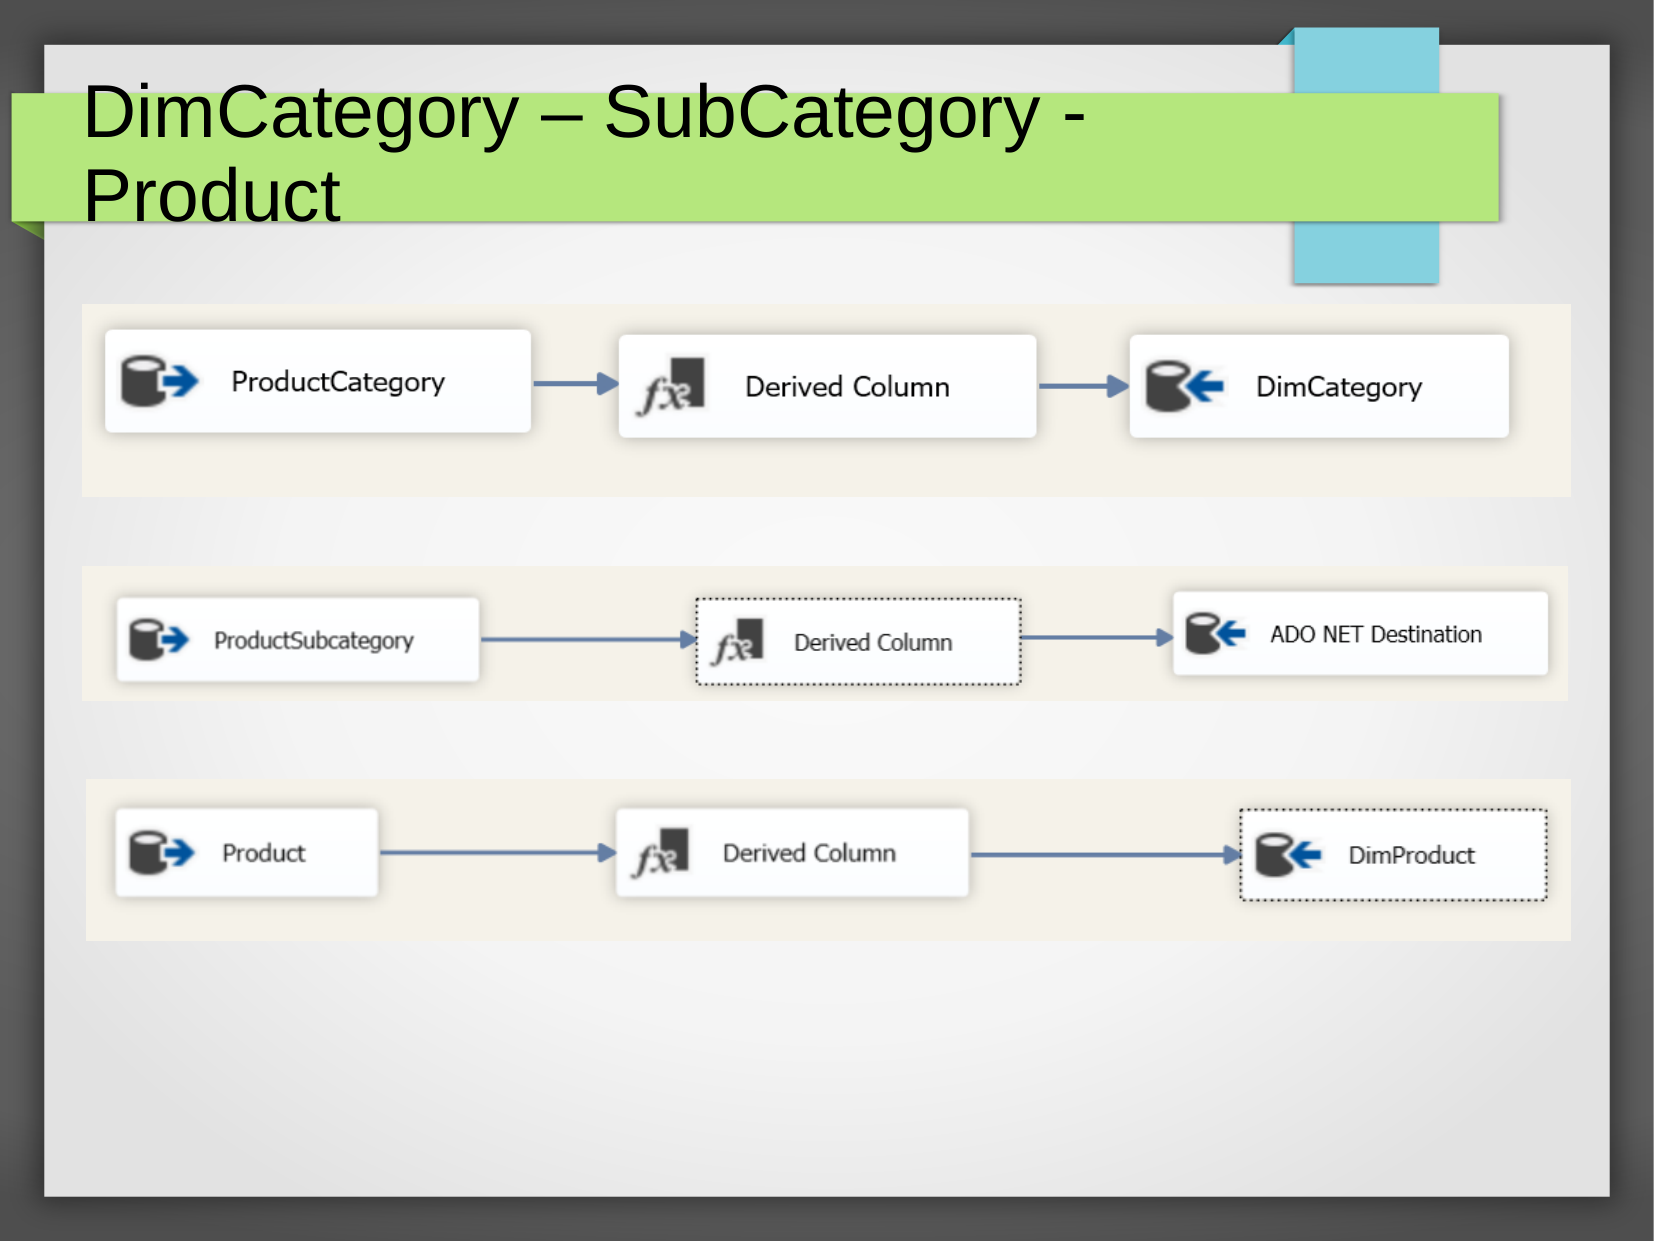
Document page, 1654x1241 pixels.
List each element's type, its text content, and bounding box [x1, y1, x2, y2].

picture [0, 0, 1654, 1241]
title DimCategory – SubCategory - Product [82, 69, 1264, 238]
